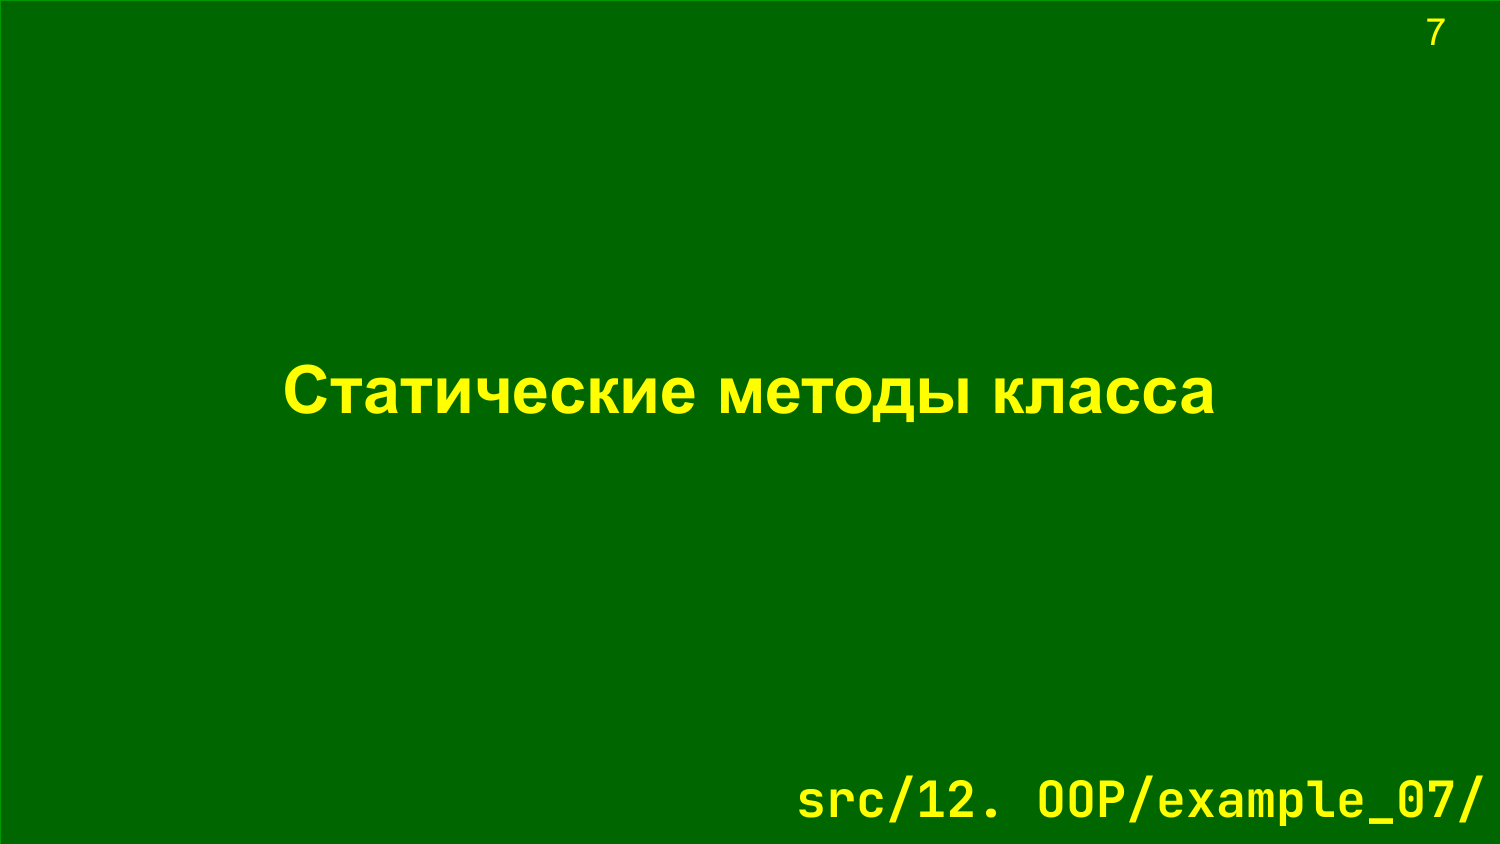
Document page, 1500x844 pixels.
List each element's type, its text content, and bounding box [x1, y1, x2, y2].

title Статические методы класса [75, 296, 1426, 485]
title src/12. OOP/example_07/ [56, 768, 1487, 831]
